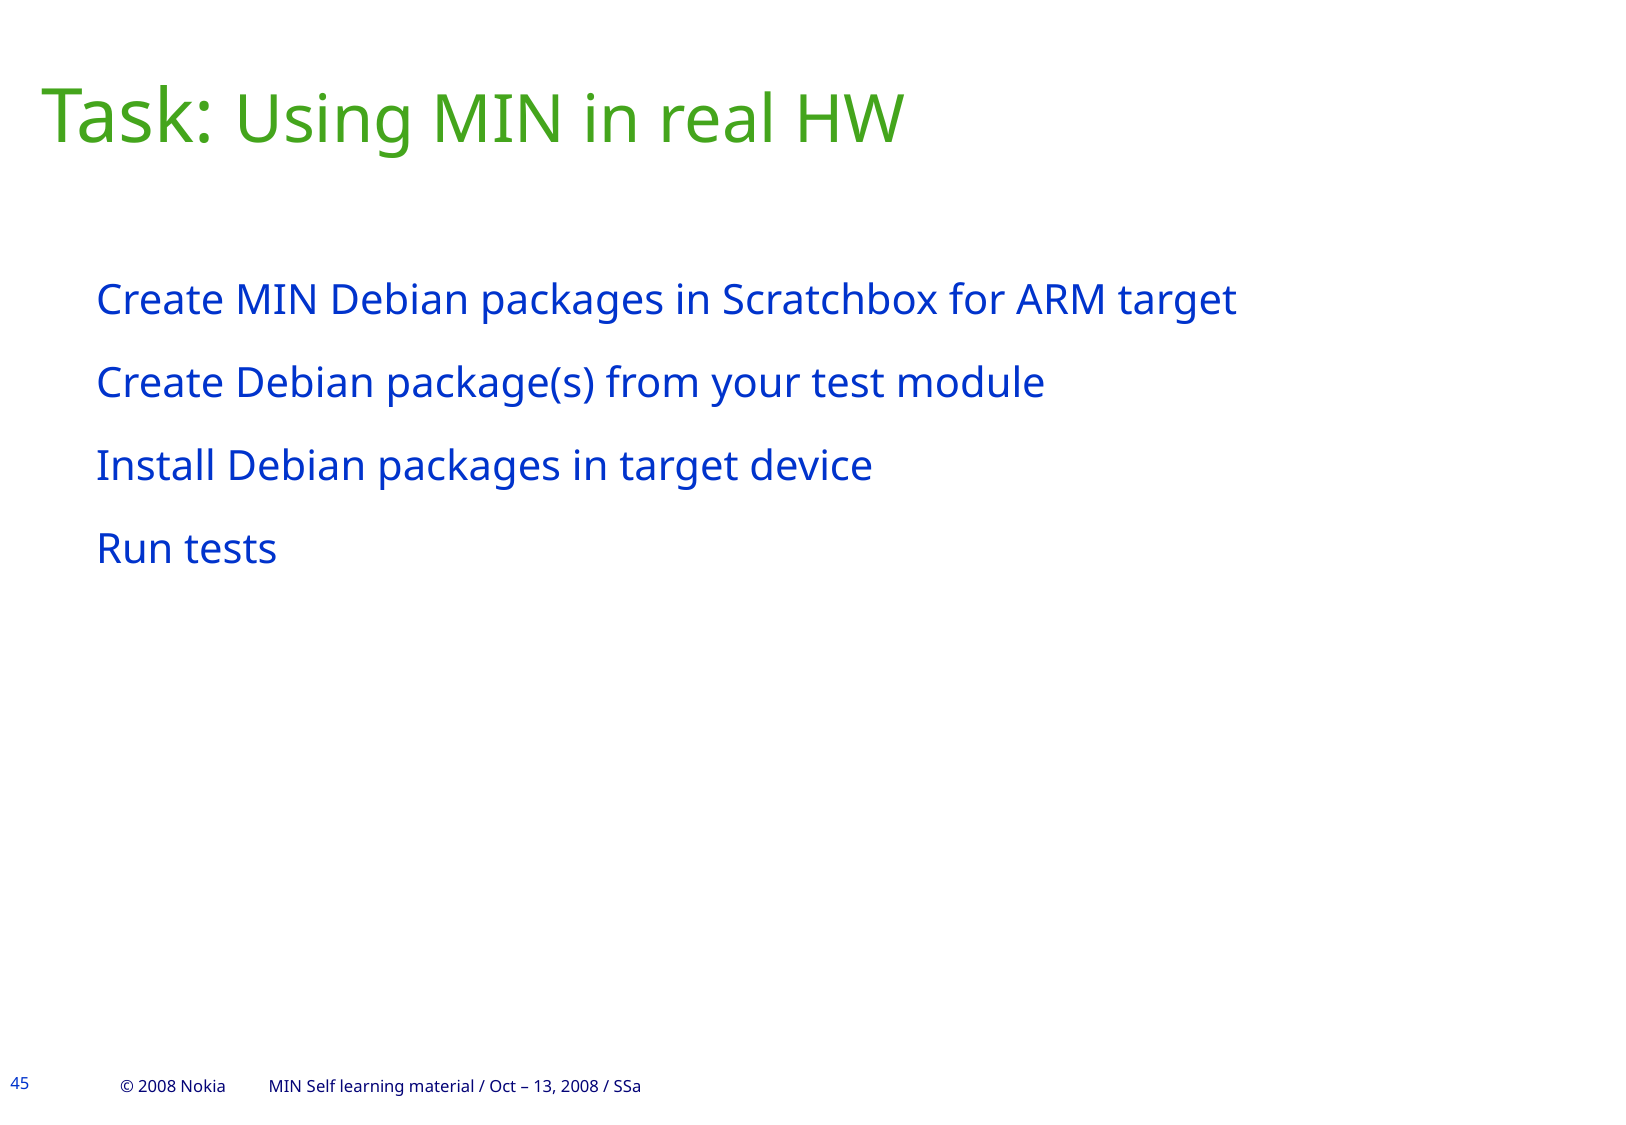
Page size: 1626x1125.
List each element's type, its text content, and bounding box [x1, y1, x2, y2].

title Task: Using MIN in real HW [41, 60, 1504, 174]
list Create MIN Debian packages in Scratchbox for ARM target Create Debian package(s) from your test module Install Debian packages in target device Run tests [81, 262, 1544, 1006]
